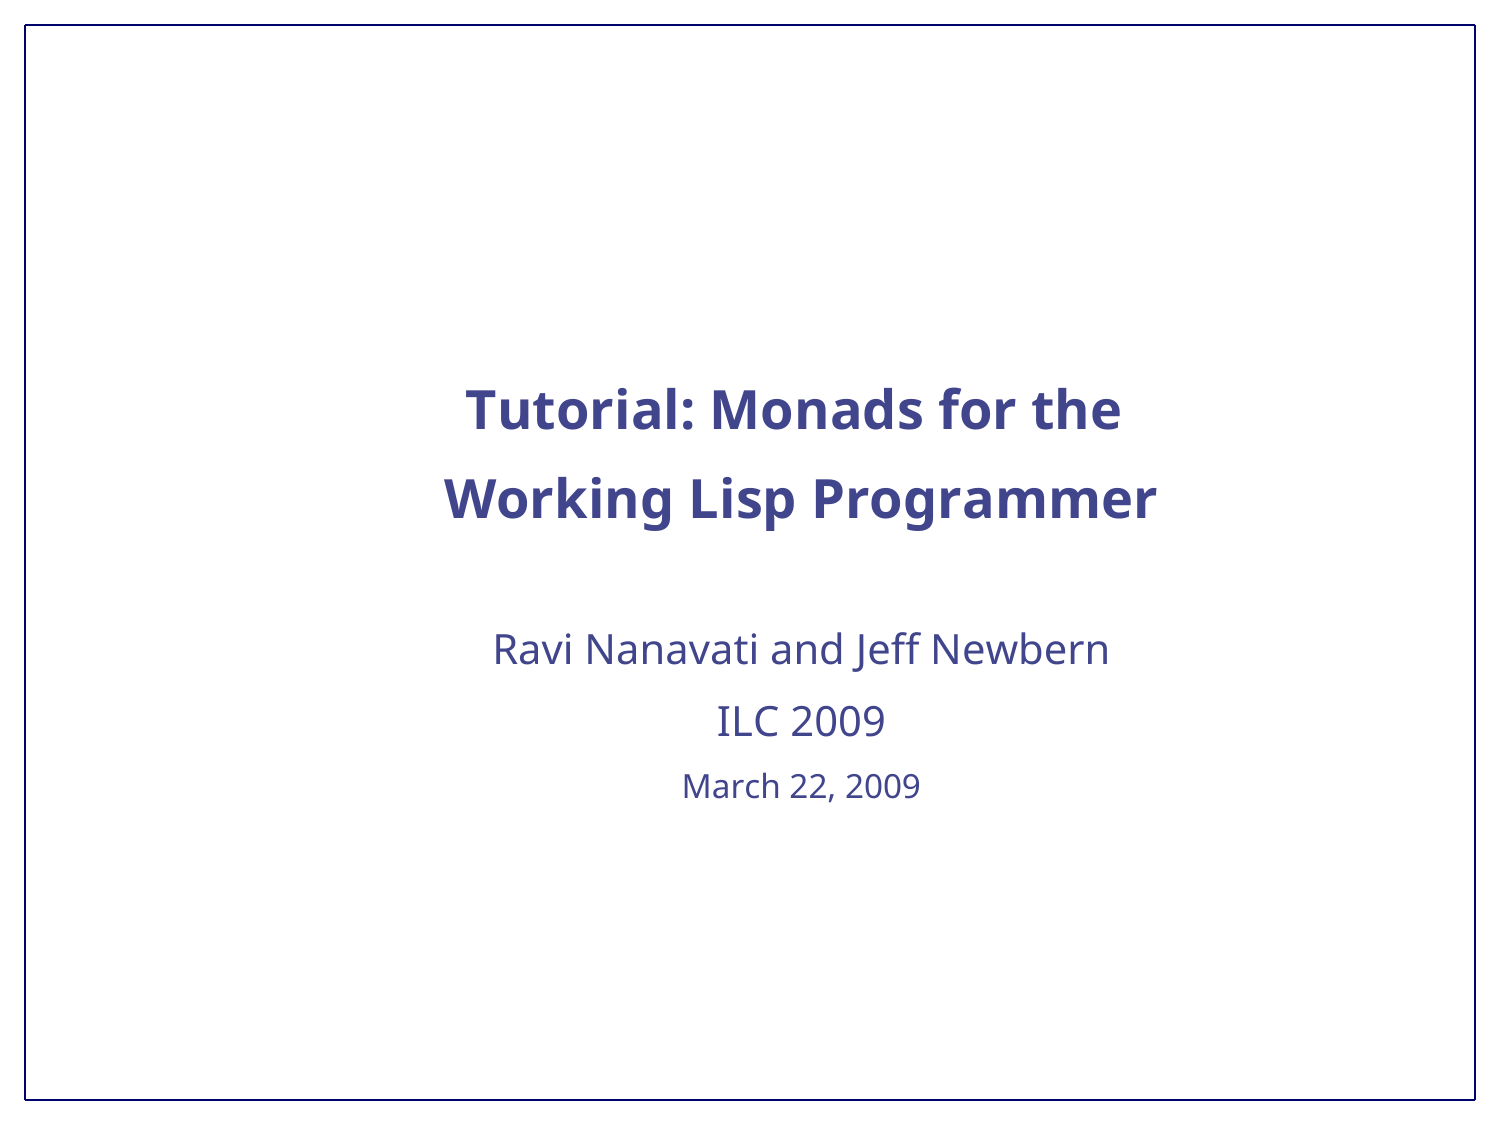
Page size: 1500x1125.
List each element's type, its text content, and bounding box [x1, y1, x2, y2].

subtitle Tutorial: Monads for the Working Lisp Programmer Ravi Nanavati and Jeff Newbern ILC 2009 March 22, 2009 [116, 190, 1412, 1035]
